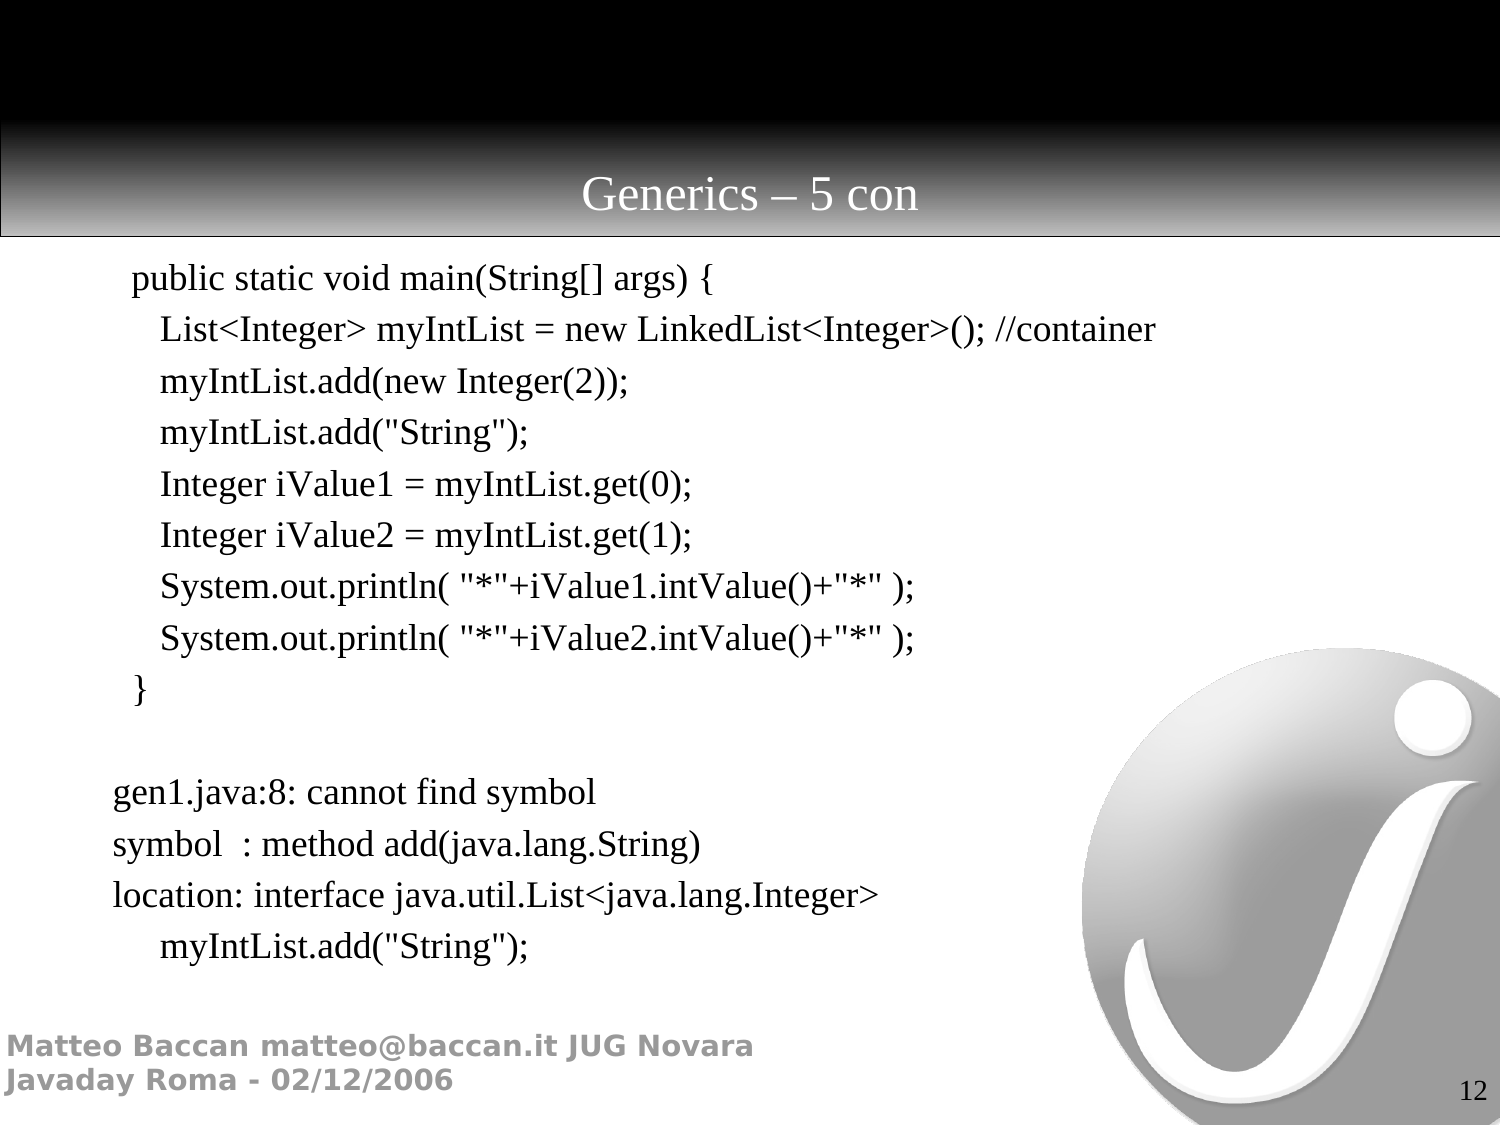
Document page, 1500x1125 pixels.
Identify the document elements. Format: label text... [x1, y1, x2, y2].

list public static void main(String[] args) { List<Integer> myIntList = new LinkedList<Integer>(); //container myIntList.add(new Integer(2)); myIntList.add("String"); Integer iValue1 = myIntList.get(0); Integer iValue2 = myIntList.get(1); System.out.println( "*"+iValue1.intValue()+"*" ); System.out.println( "*"+iValue2.intValue()+"*" ); } gen1.java:8: cannot find symbol symbol : method add(java.lang.String) location: interface java.util.List<java.lang.Integer> myIntList.add("String"); [112, 257, 1388, 1067]
picture [1081, 648, 1500, 1125]
title Generics – 5 con [112, 99, 1388, 257]
